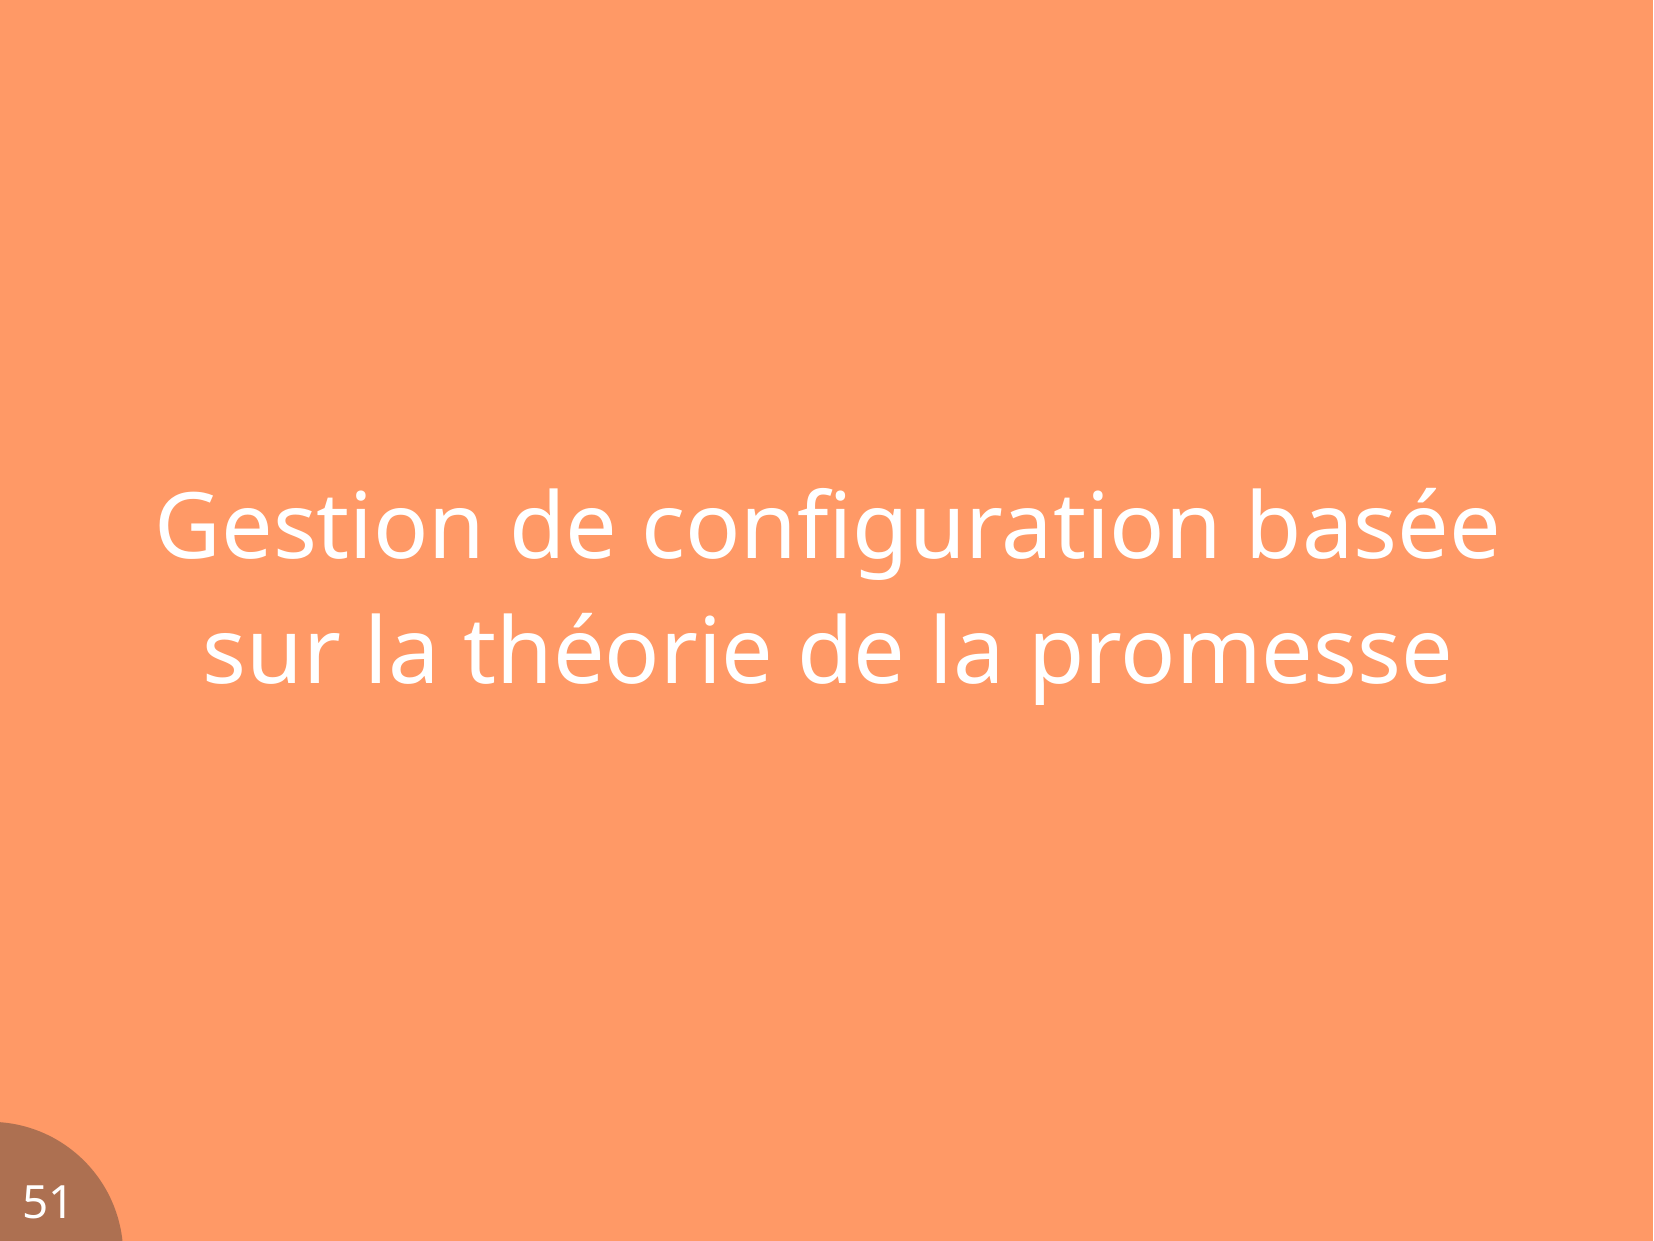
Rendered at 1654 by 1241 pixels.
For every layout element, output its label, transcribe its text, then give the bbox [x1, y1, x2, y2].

title Gestion de configuration basée sur la théorie de la promesse [84, 464, 1573, 708]
